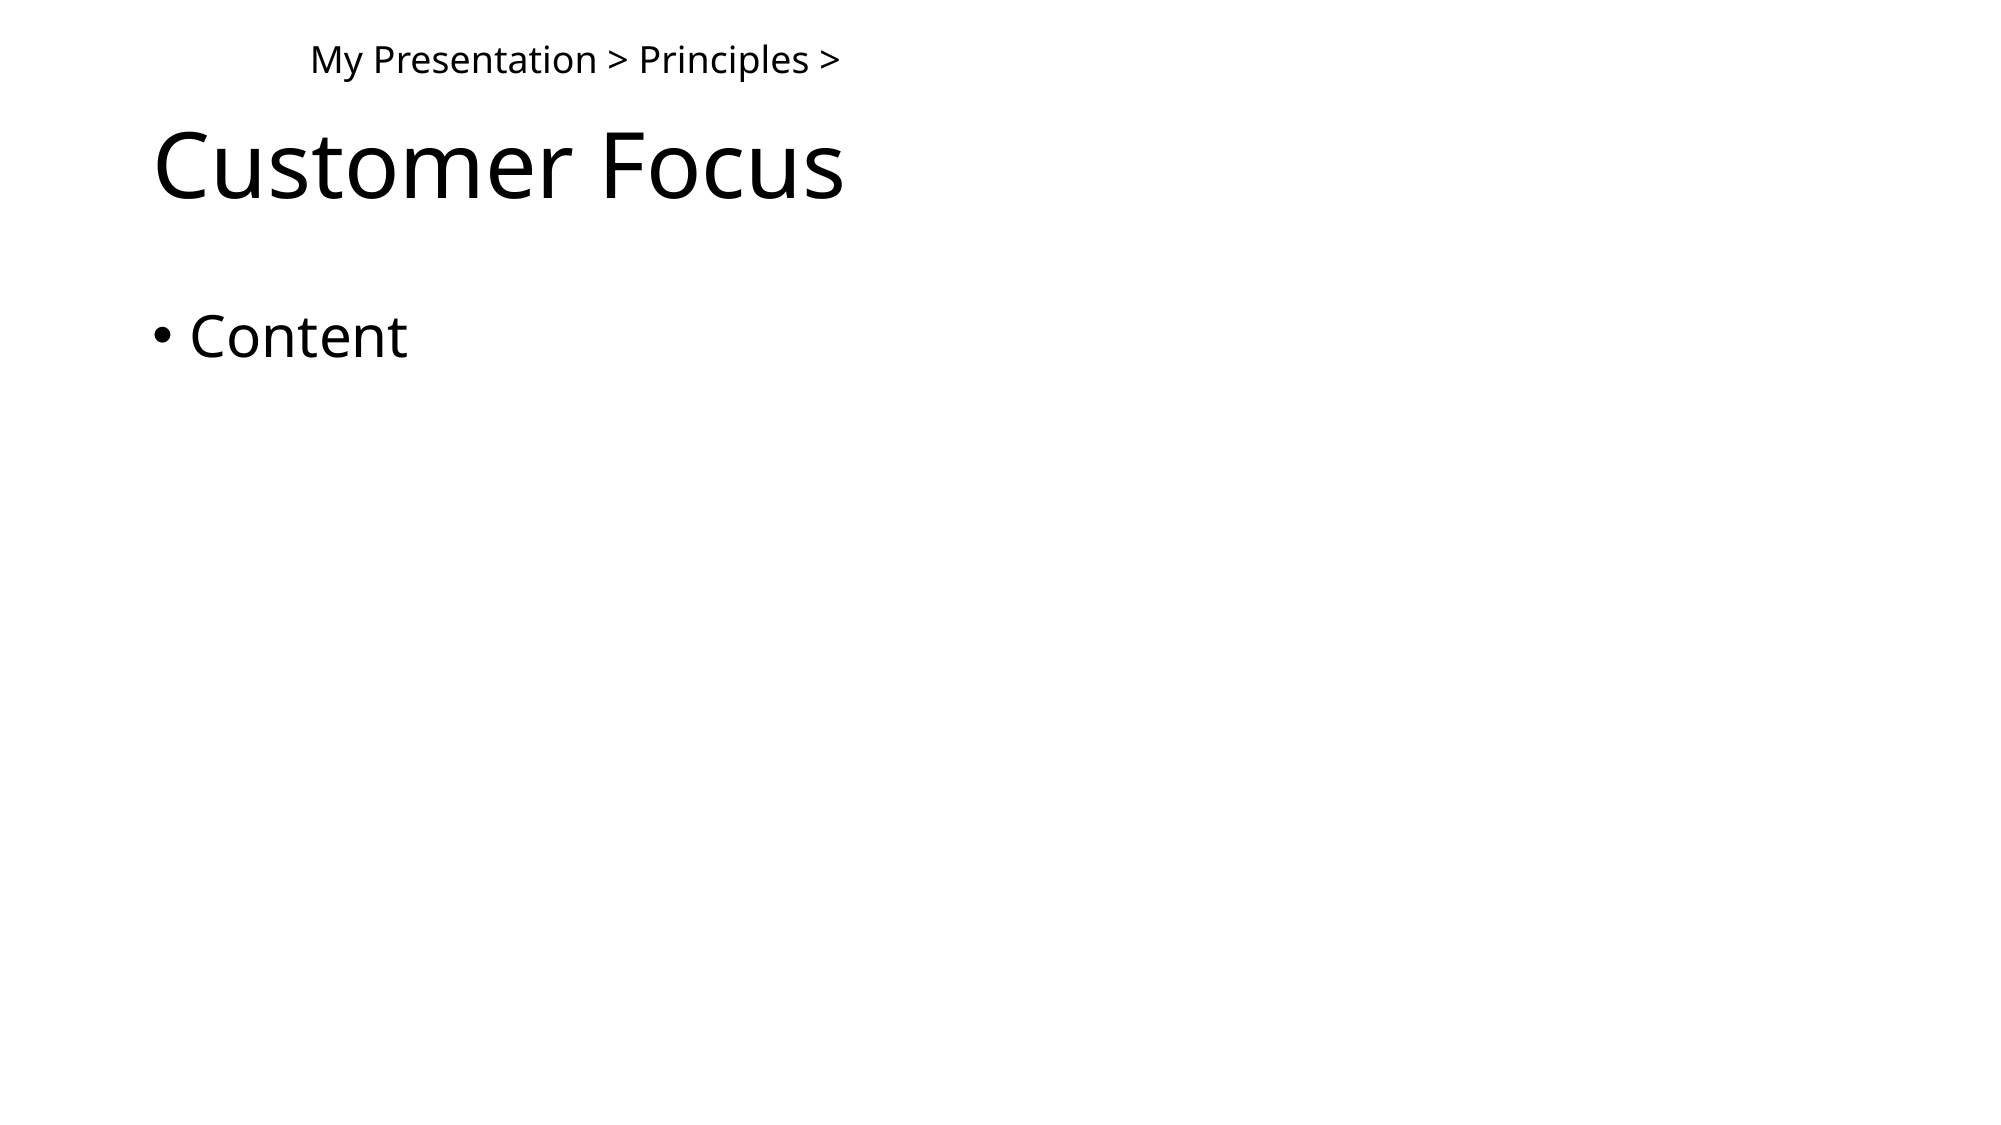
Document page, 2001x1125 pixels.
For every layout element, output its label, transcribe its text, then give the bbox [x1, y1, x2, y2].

text_box My Presentation > Principles > [295, 25, 831, 81]
title Customer Focus [137, 59, 1863, 278]
list Content [137, 299, 1863, 1014]
